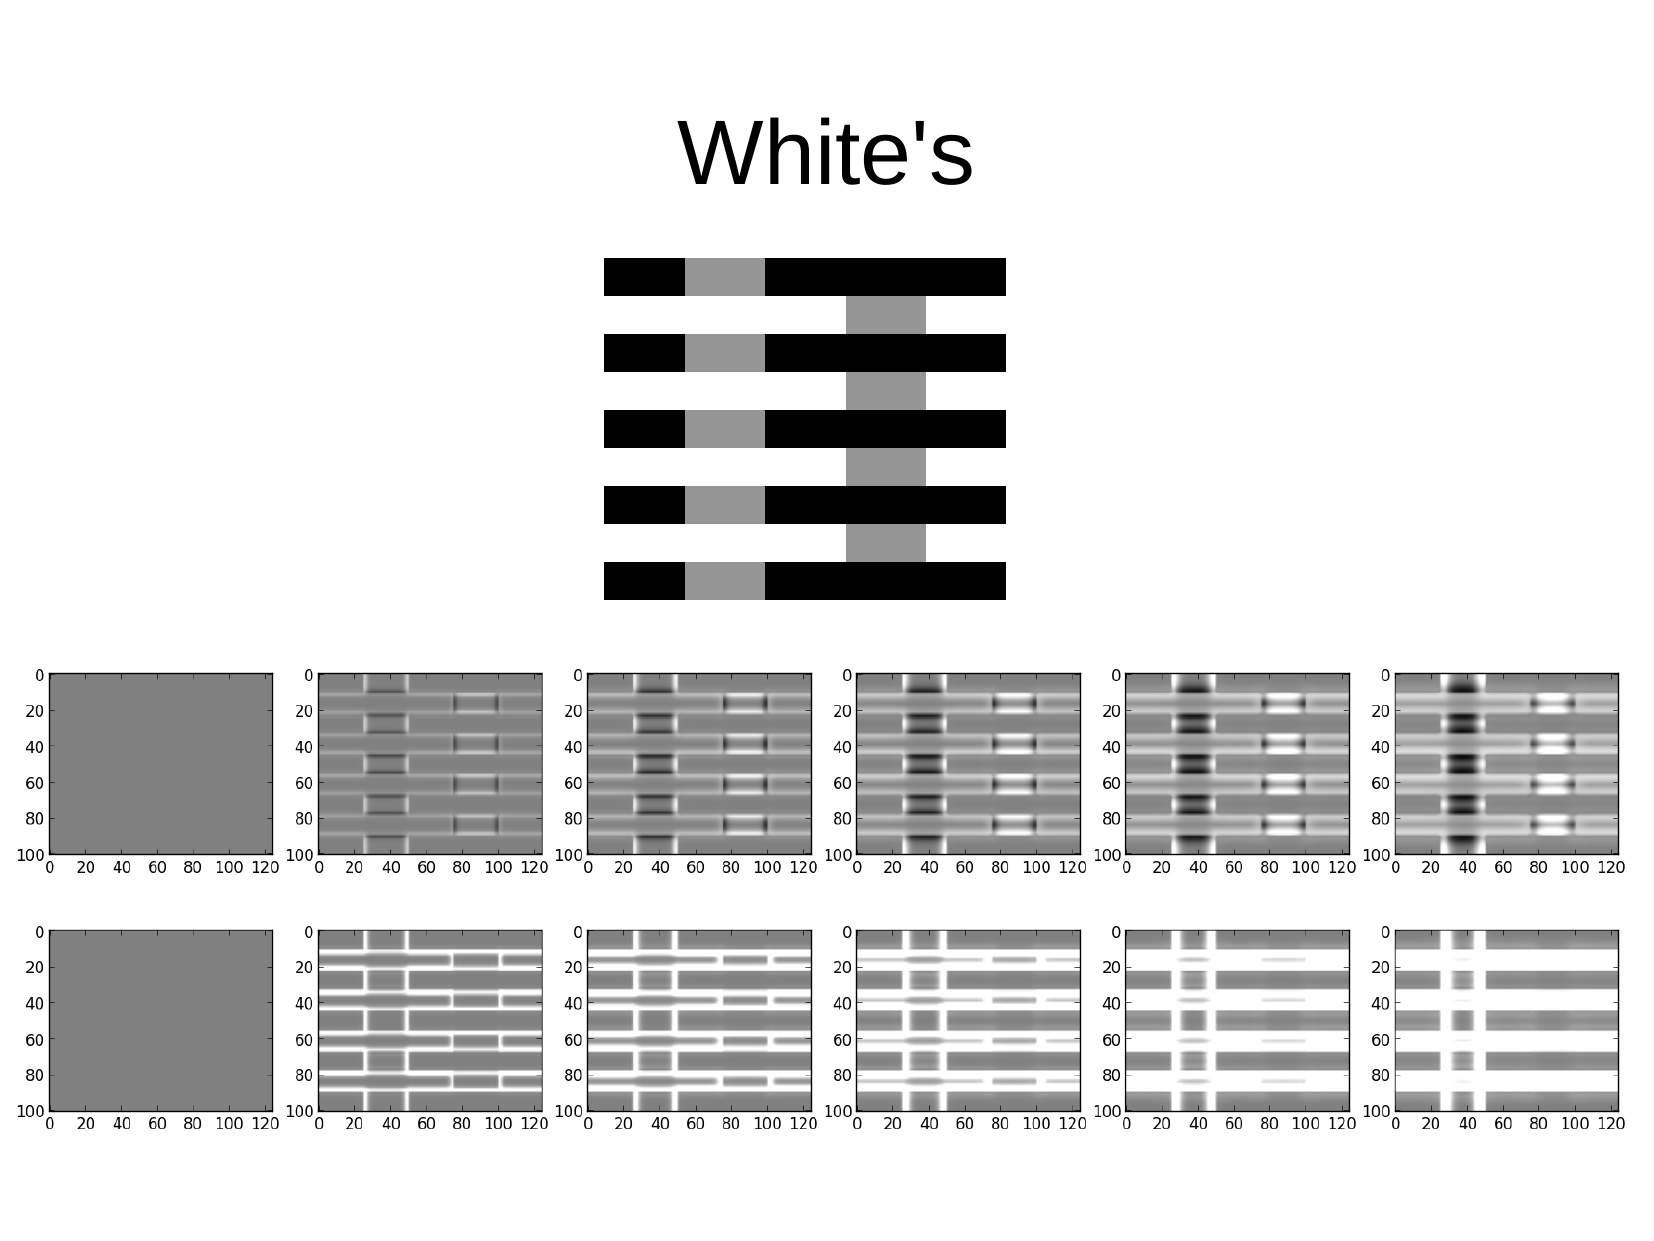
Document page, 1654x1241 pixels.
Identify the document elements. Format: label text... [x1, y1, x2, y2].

picture [0, 653, 1654, 1156]
title White's [82, 49, 1571, 257]
picture [604, 258, 1006, 601]
